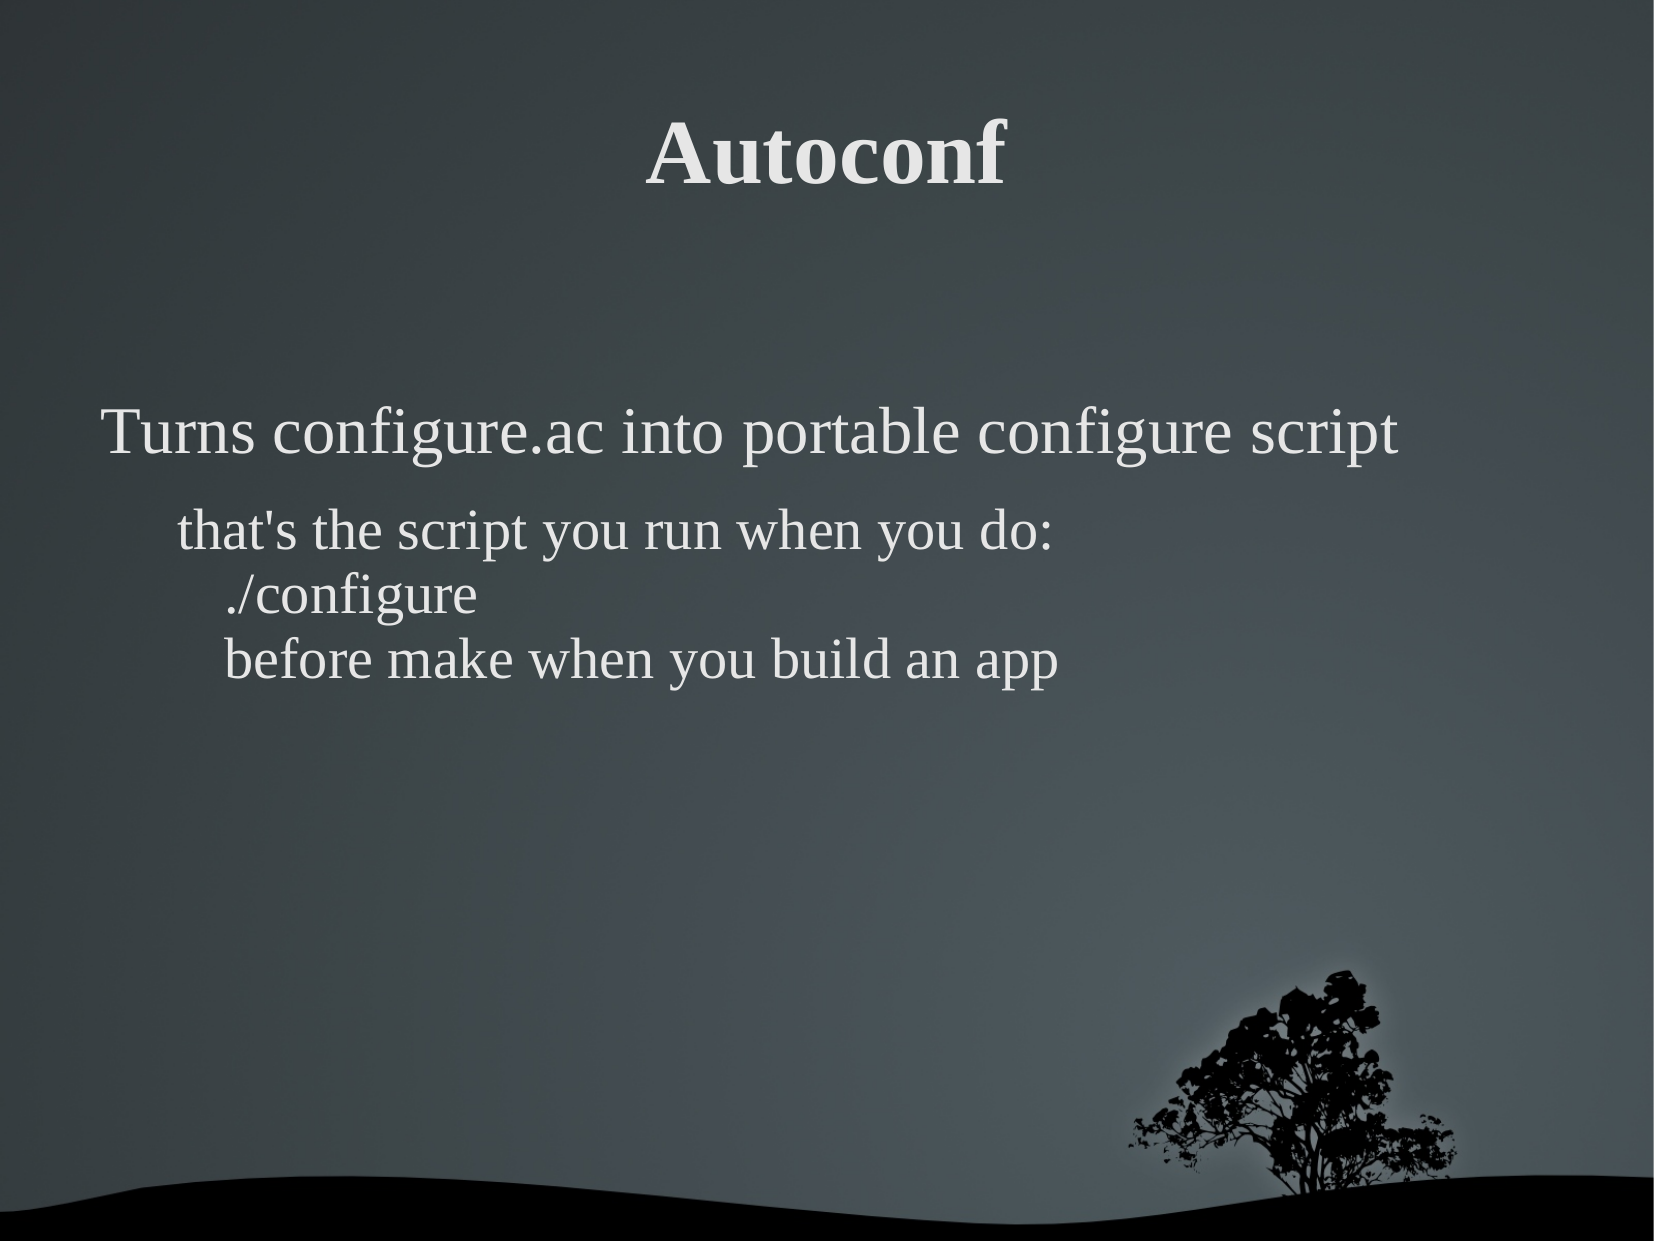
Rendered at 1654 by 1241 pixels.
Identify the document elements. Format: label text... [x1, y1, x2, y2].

list Turns configure.ac into portable configure script that's the script you run when you do: ./configure before make when you build an app [82, 290, 1571, 1109]
title Autoconf [82, 49, 1571, 257]
picture [0, 0, 1654, 1241]
